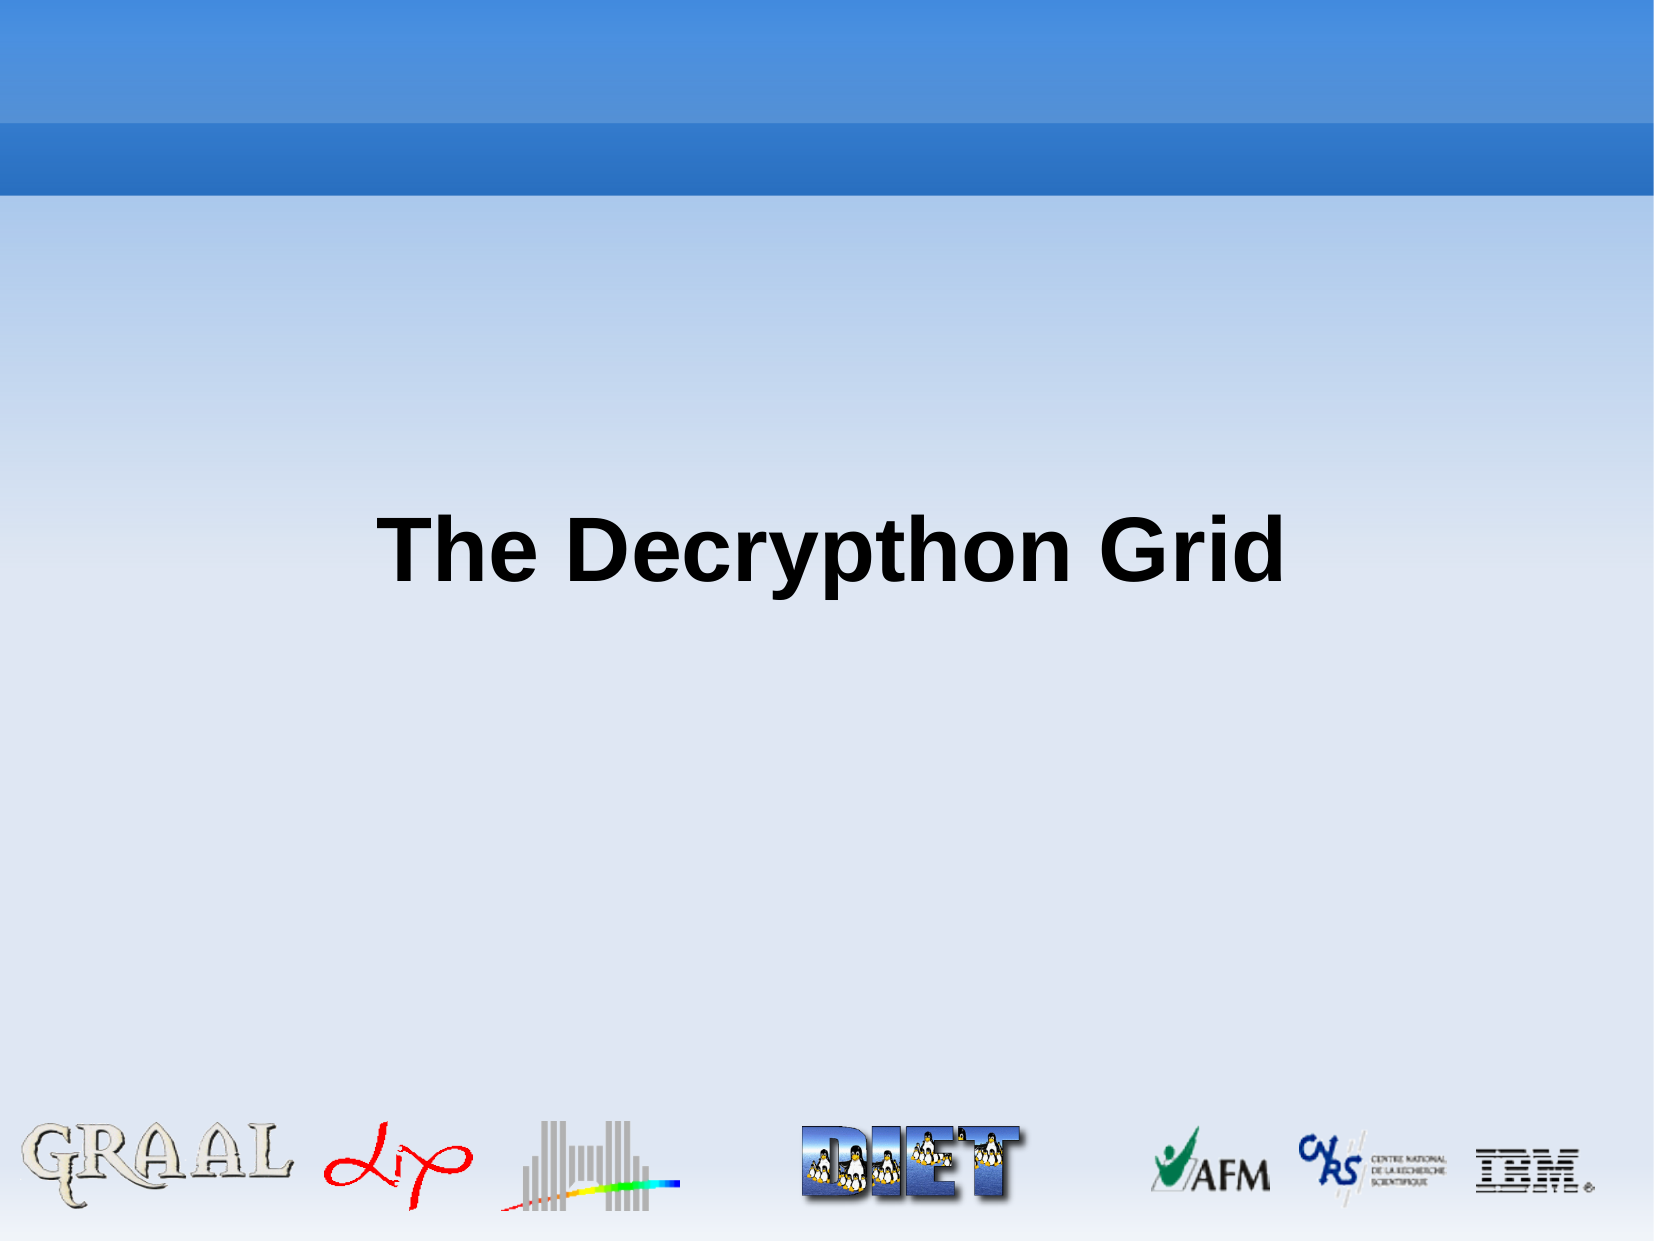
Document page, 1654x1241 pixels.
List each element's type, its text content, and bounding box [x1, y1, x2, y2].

picture [0, 0, 1654, 1241]
subtitle The Decrypthon Grid [88, 147, 1577, 952]
